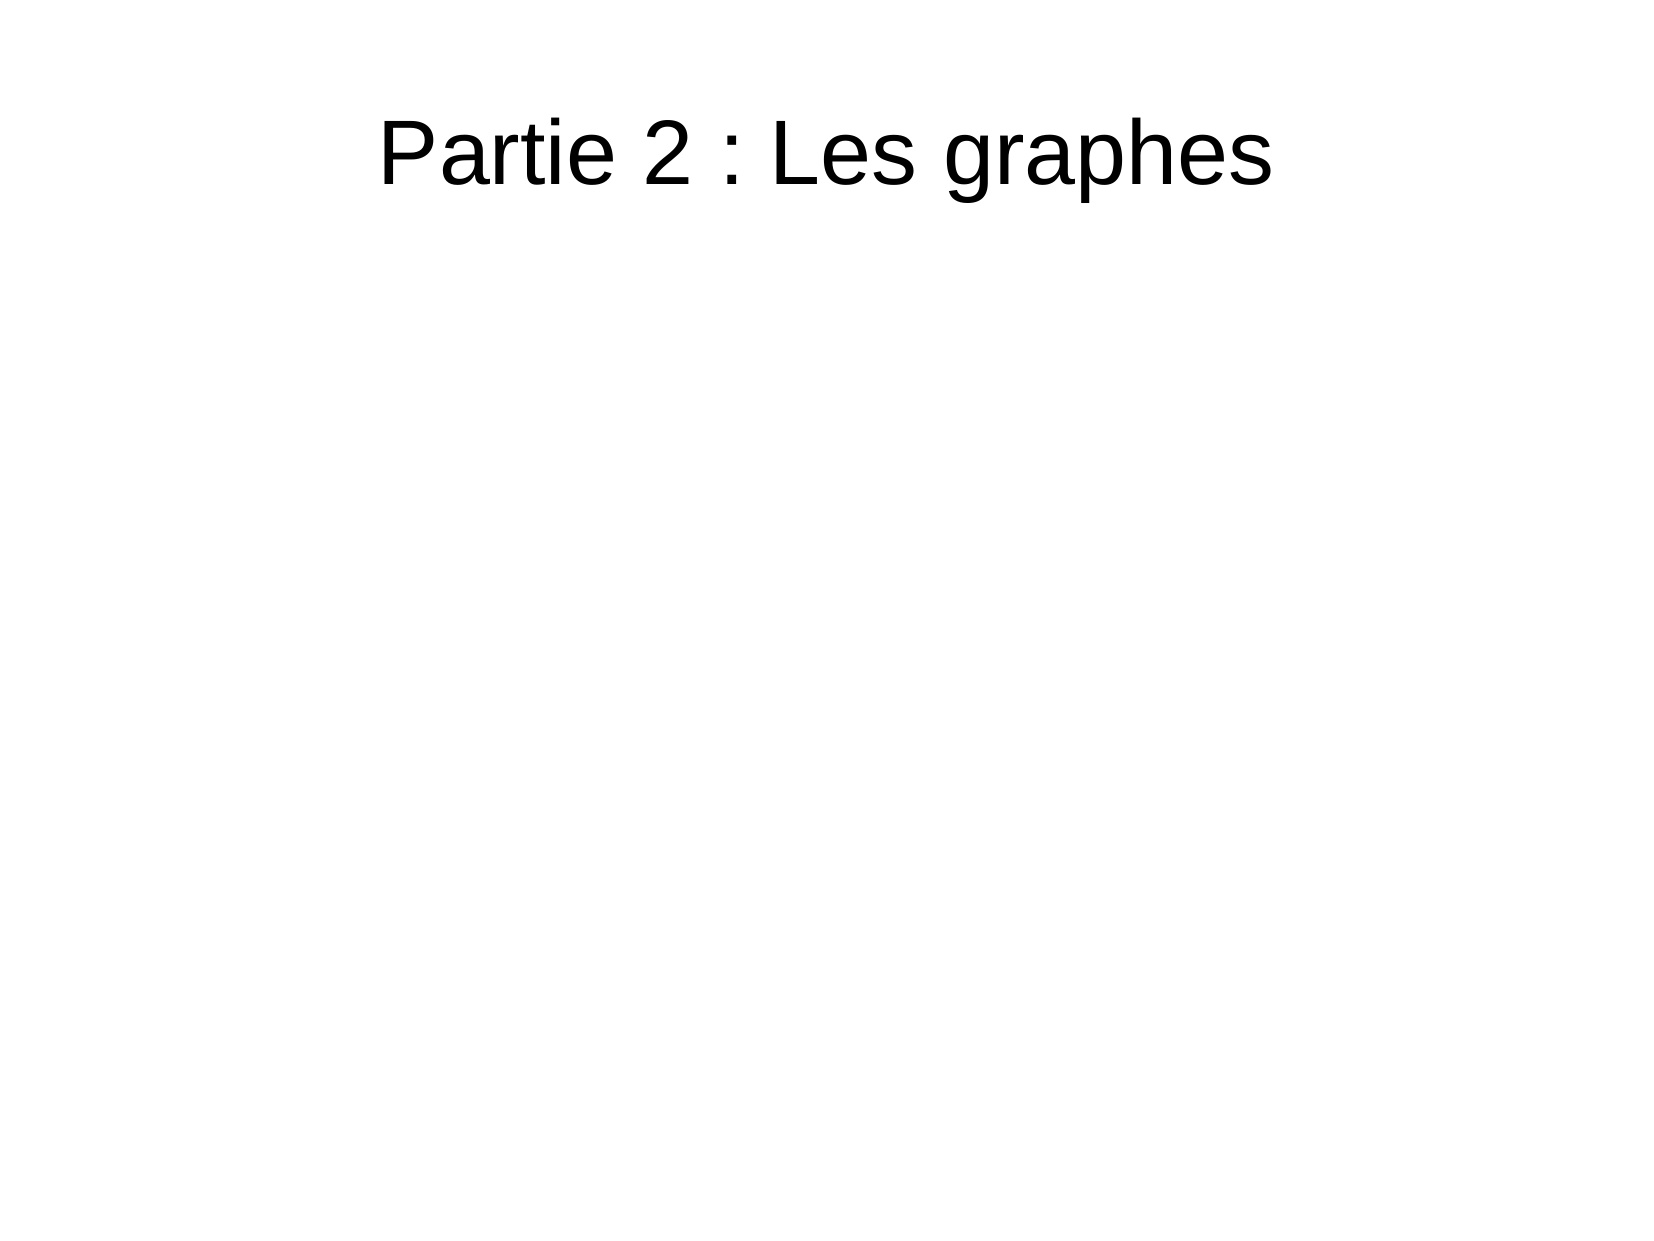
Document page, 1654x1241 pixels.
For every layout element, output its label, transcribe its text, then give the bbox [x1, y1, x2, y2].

title Partie 2 : Les graphes [82, 49, 1571, 257]
